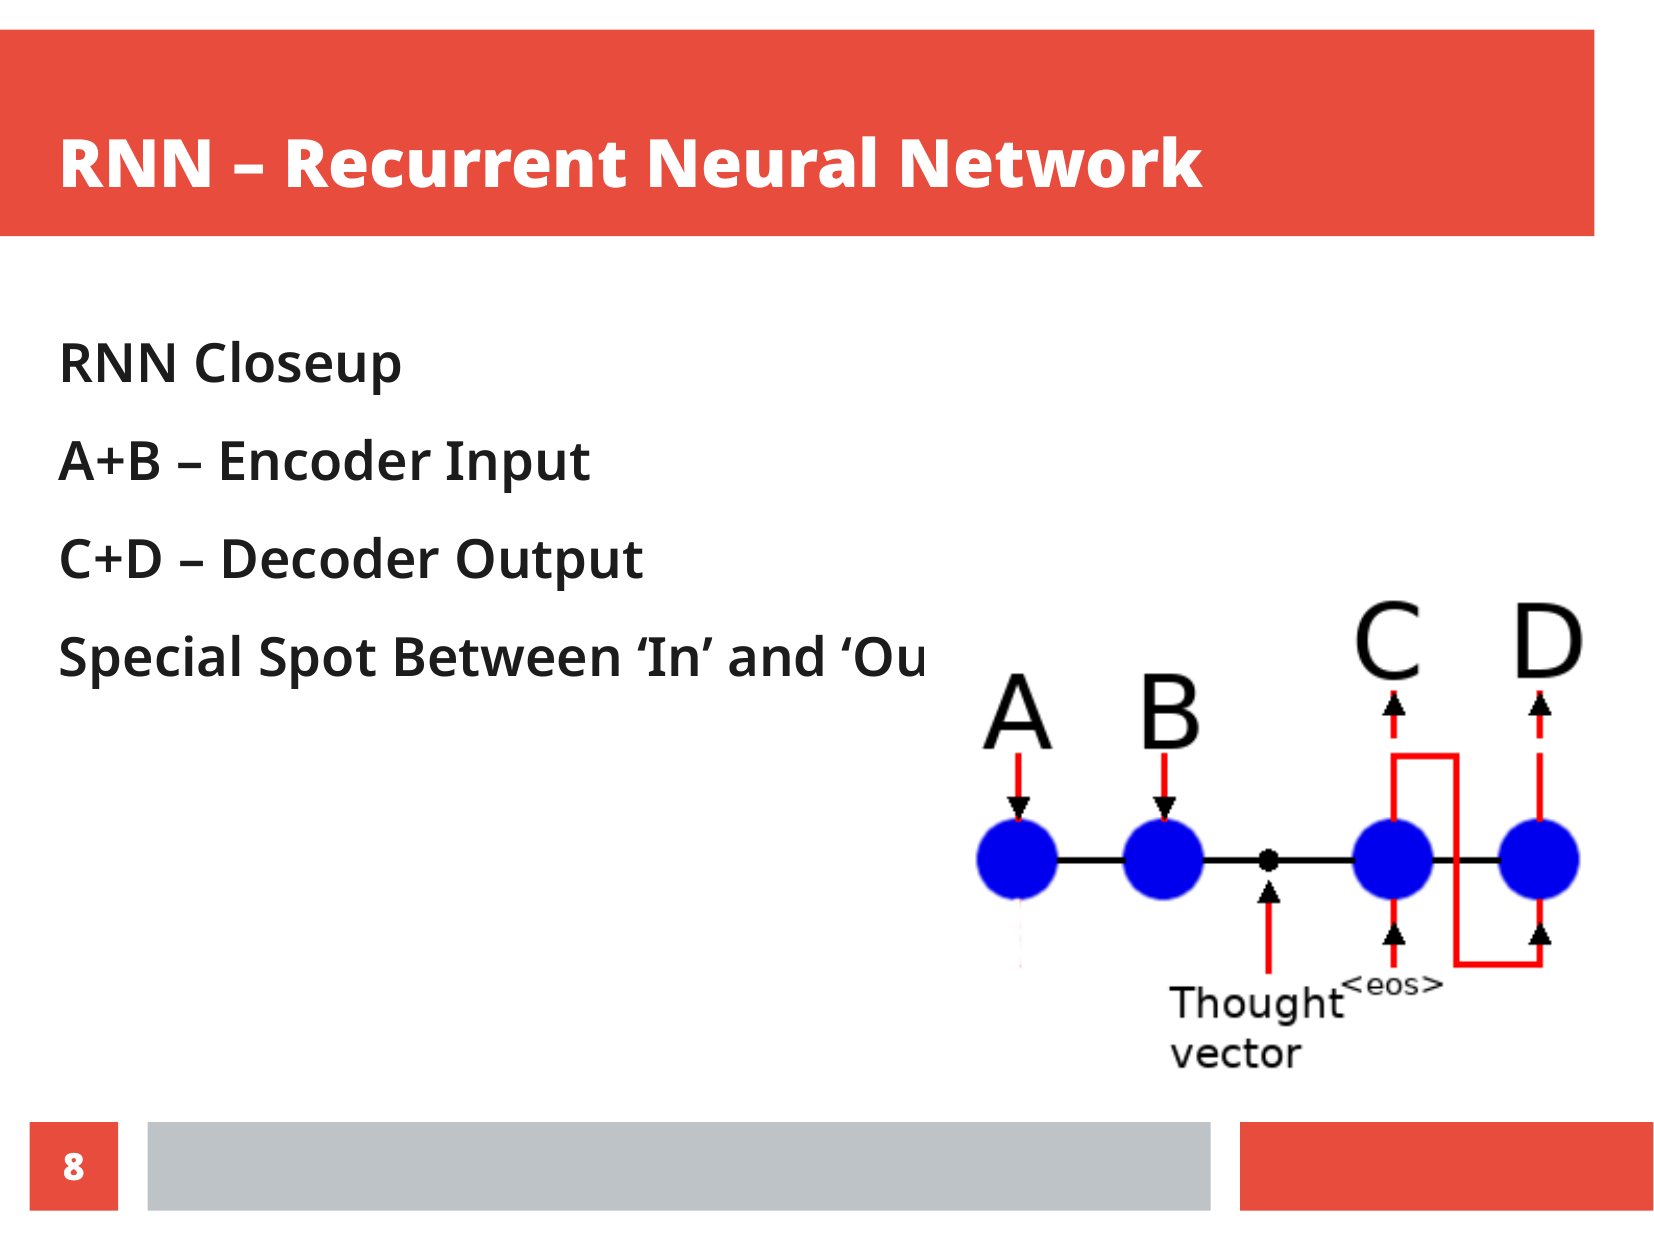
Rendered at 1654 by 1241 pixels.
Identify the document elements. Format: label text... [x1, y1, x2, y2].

title RNN – Recurrent Neural Network [59, 59, 1595, 207]
list RNN Closeup A+B – Encoder Input C+D – Decoder Output Special Spot Between ‘In’ and ‘Out’ [59, 324, 1565, 1093]
picture [924, 568, 1654, 1111]
